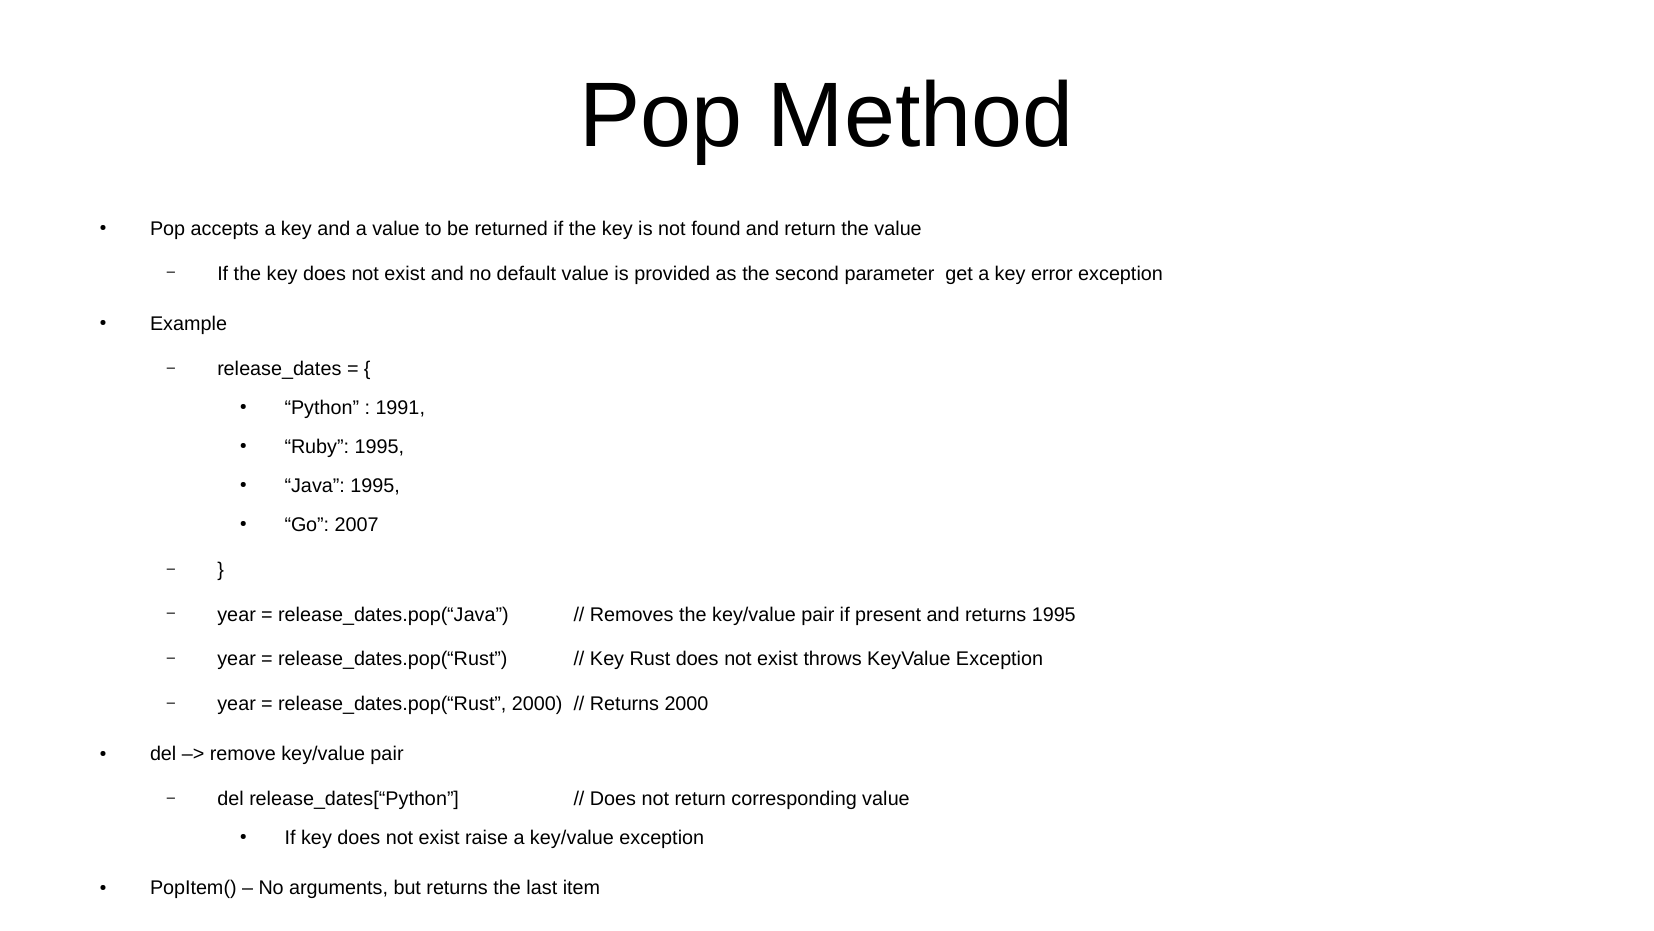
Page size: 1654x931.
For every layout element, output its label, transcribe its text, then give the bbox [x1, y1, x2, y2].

list Pop accepts a key and a value to be returned if the key is not found and return the value If the key does not exist and no default value is provided as the second parameter get a key error exception Example release_dates = { “Python” : 1991, “Ruby”: 1995, “Java”: 1995, “Go”: 2007 } year = release_dates.pop(“Java”) // Removes the key/value pair if present and returns 1995 year = release_dates.pop(“Rust”) // Key Rust does not exist throws KeyValue Exception year = release_dates.pop(“Rust”, 2000) // Returns 2000 del –> remove key/value pair del release_dates[“Python”] // Does not return corresponding value If key does not exist raise a key/value exception PopItem() – No arguments, but returns the last item [82, 217, 1606, 901]
title Pop Method [82, 37, 1571, 193]
